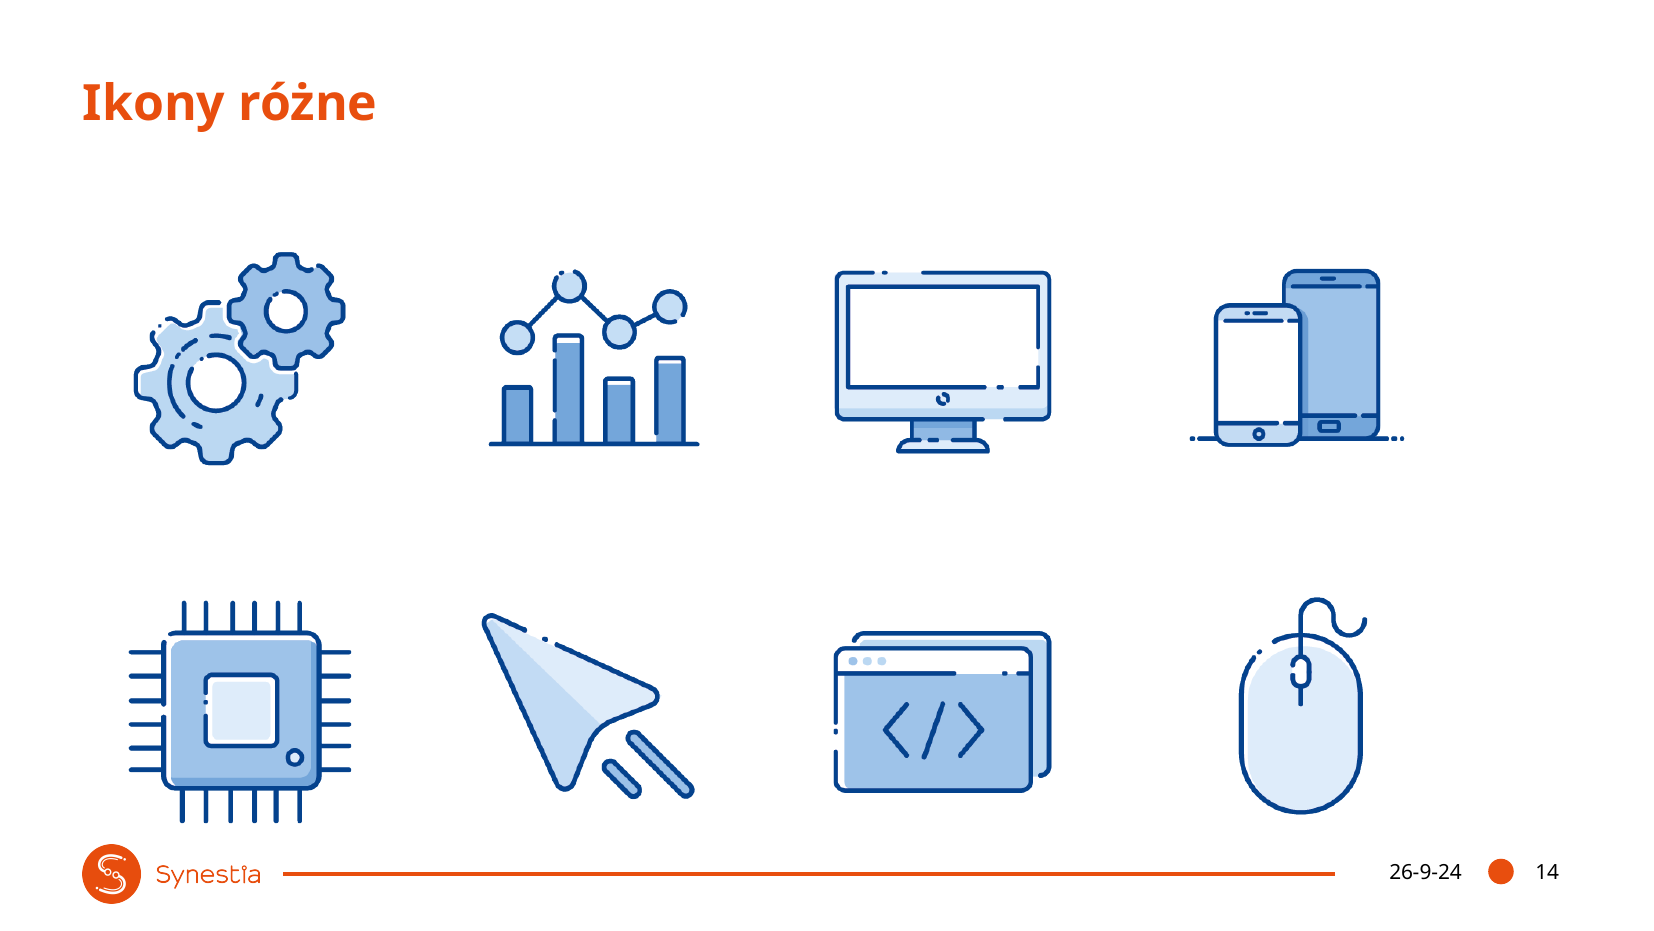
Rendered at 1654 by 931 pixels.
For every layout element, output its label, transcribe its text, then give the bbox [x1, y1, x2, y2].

picture [827, 246, 1058, 477]
title Ikony różne [82, 37, 1571, 166]
picture [129, 247, 349, 467]
picture [826, 596, 1058, 827]
picture [472, 590, 703, 821]
picture [82, 844, 260, 904]
picture [1187, 590, 1418, 821]
picture [484, 247, 703, 467]
picture [124, 596, 355, 827]
picture [1187, 248, 1406, 467]
